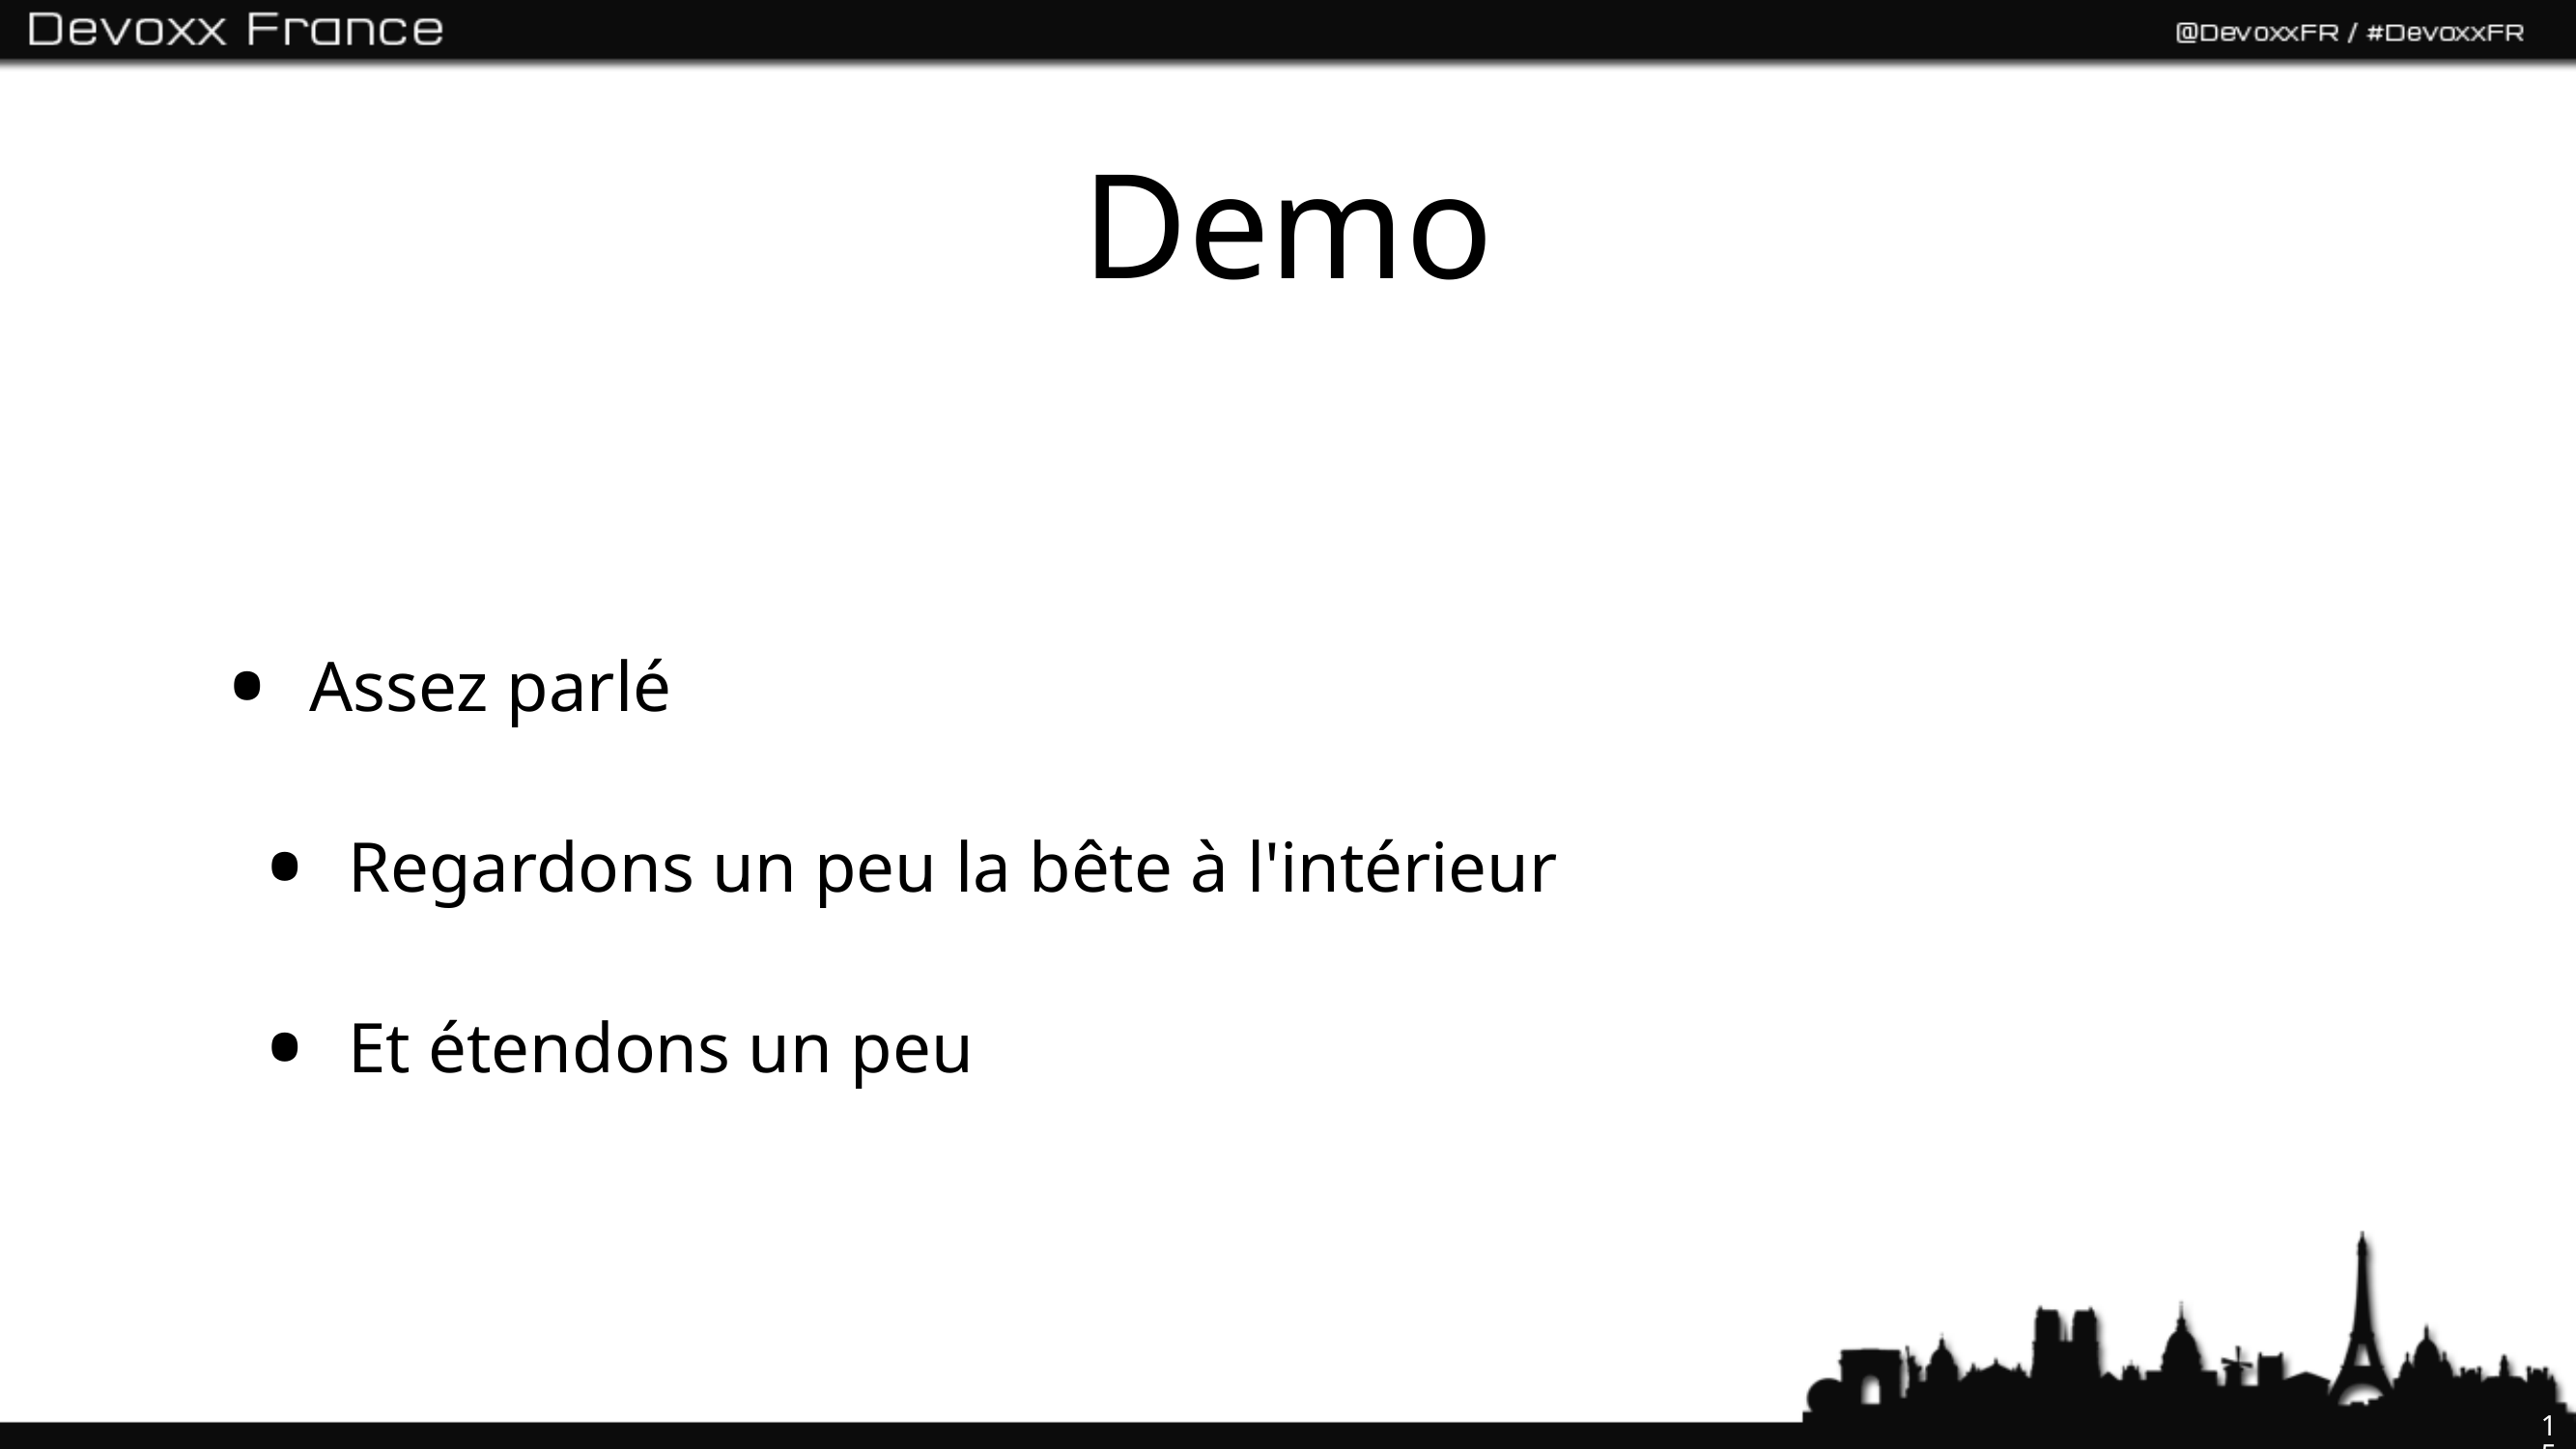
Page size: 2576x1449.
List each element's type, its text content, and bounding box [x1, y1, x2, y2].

title Demo [183, 38, 2393, 403]
list Assez parlé Regardons un peu la bête à l'intérieur Et étendons un peu [183, 412, 2393, 1317]
picture [0, 0, 2576, 1449]
